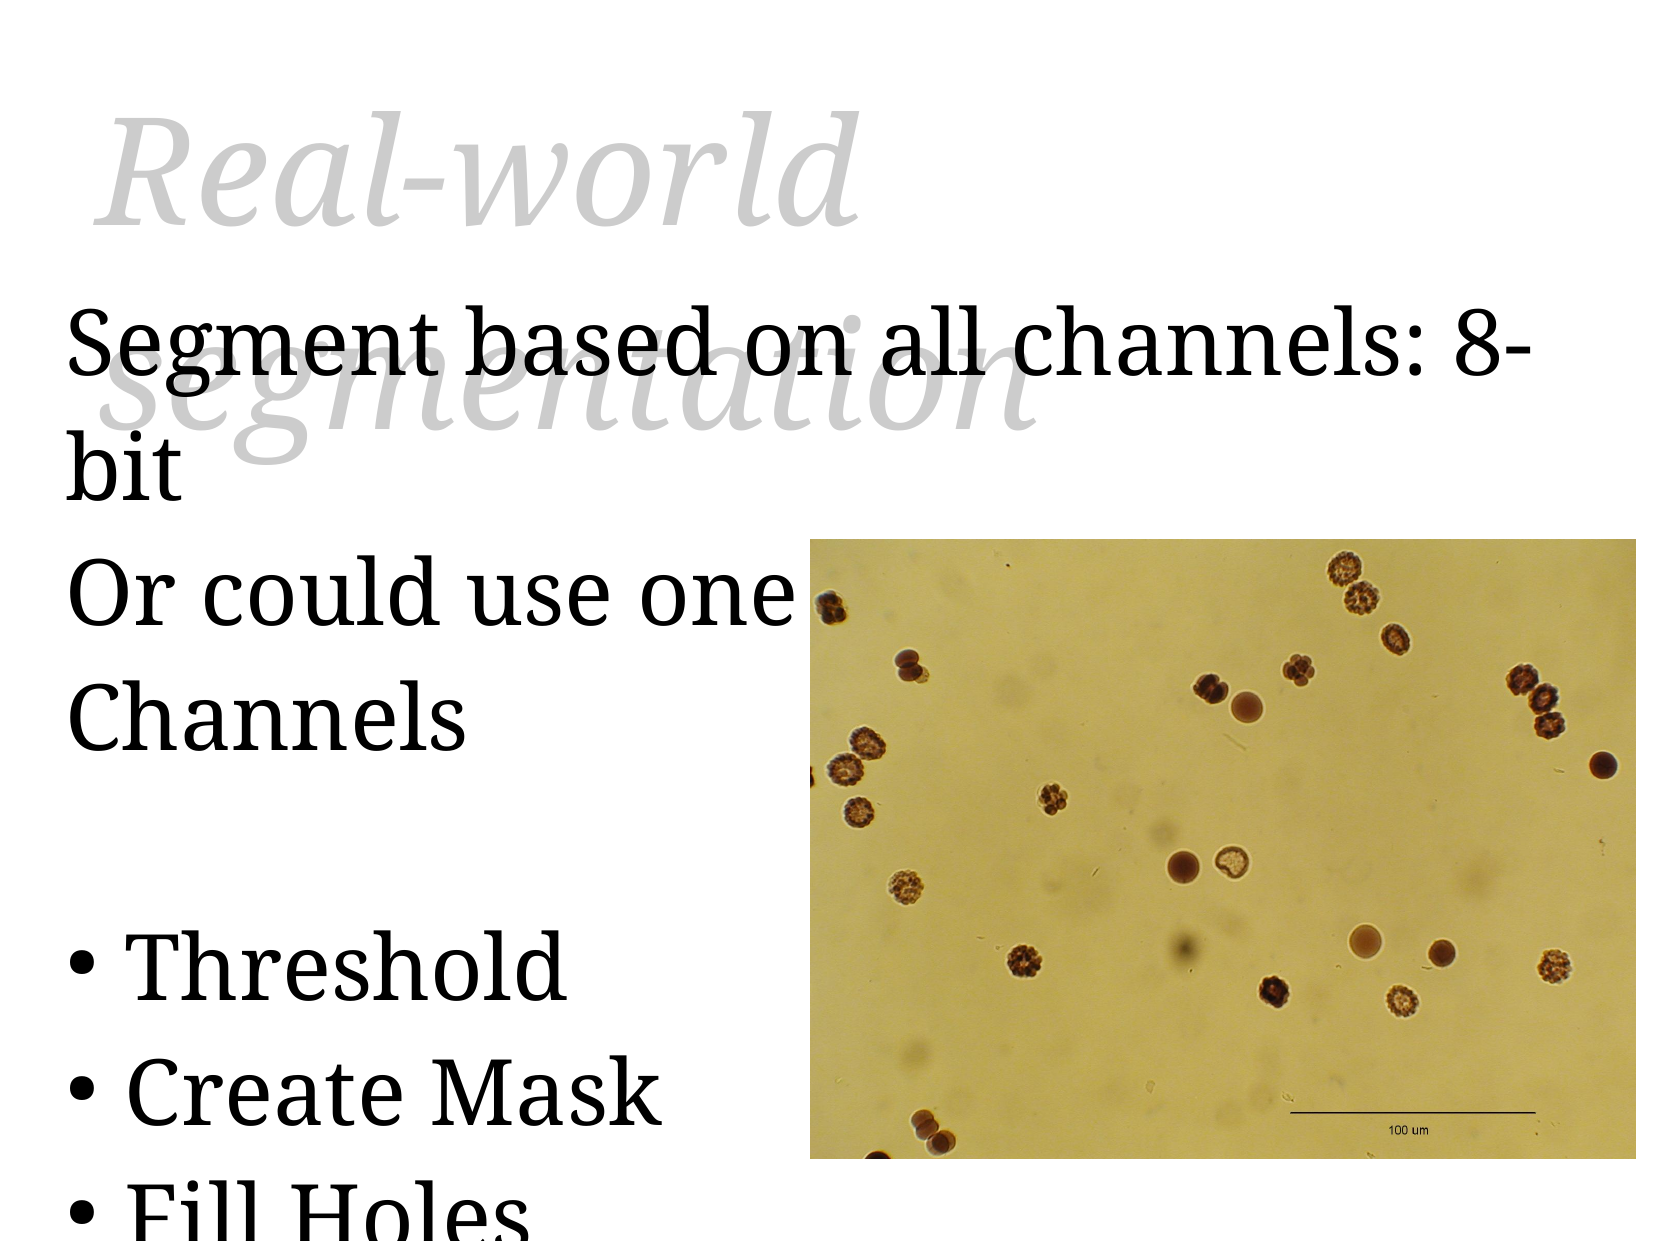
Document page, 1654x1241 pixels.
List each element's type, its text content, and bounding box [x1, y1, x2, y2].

text_box Segment based on all channels: 8-bit Or could use one channel: Split Channels Threshold Create Mask Fill Holes Watershed Analyze Particles [50, 270, 1626, 1098]
text_box Real-world segmentation [81, 57, 1654, 239]
picture [810, 539, 1636, 1159]
